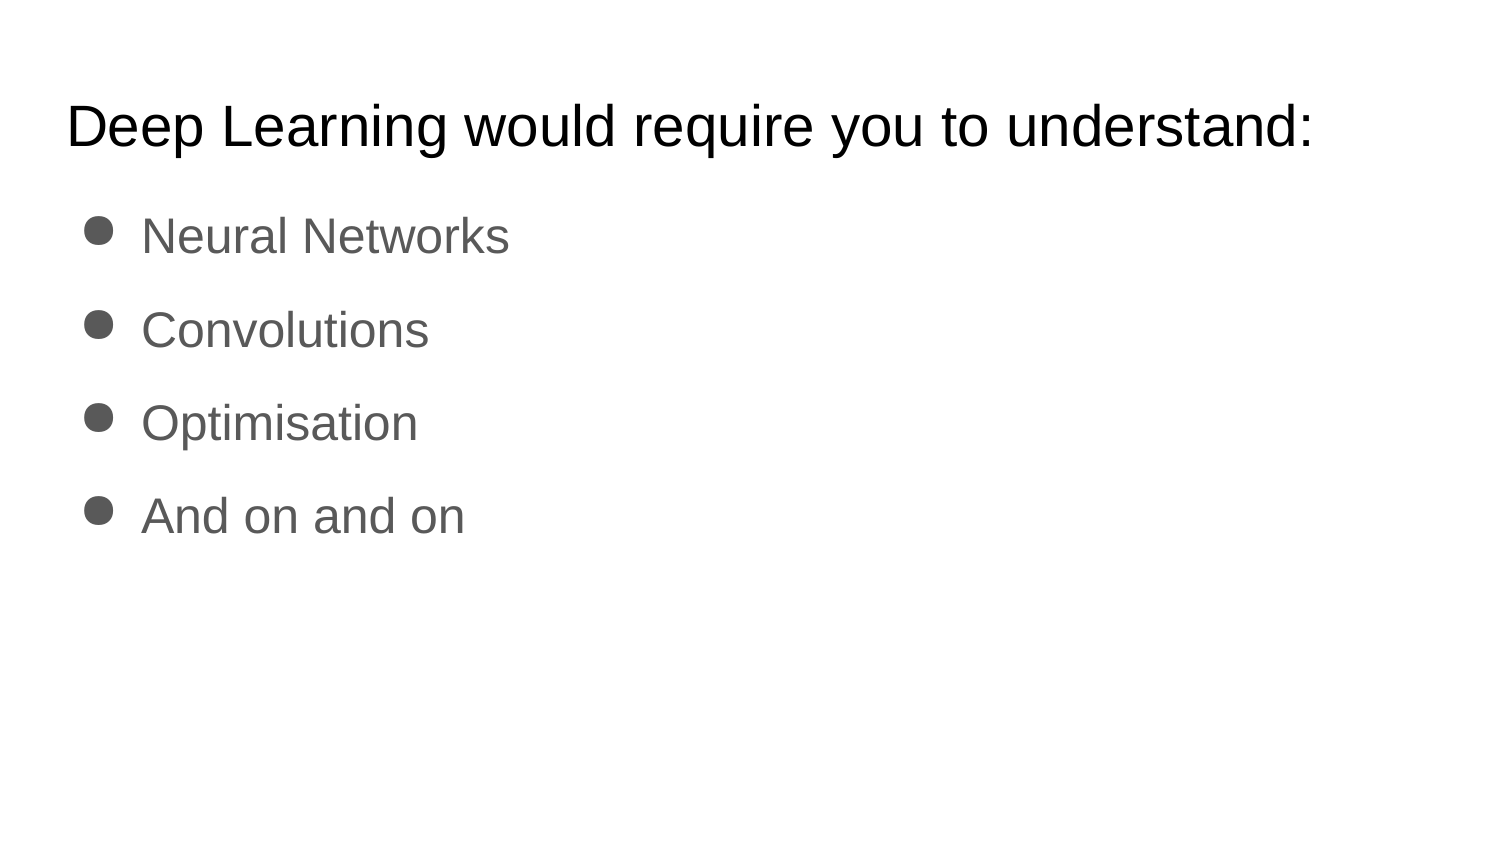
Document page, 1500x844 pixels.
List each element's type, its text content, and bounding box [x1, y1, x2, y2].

list Neural Networks Convolutions Optimisation And on and on [51, 189, 1449, 750]
title Deep Learning would require you to understand: [51, 72, 1449, 167]
